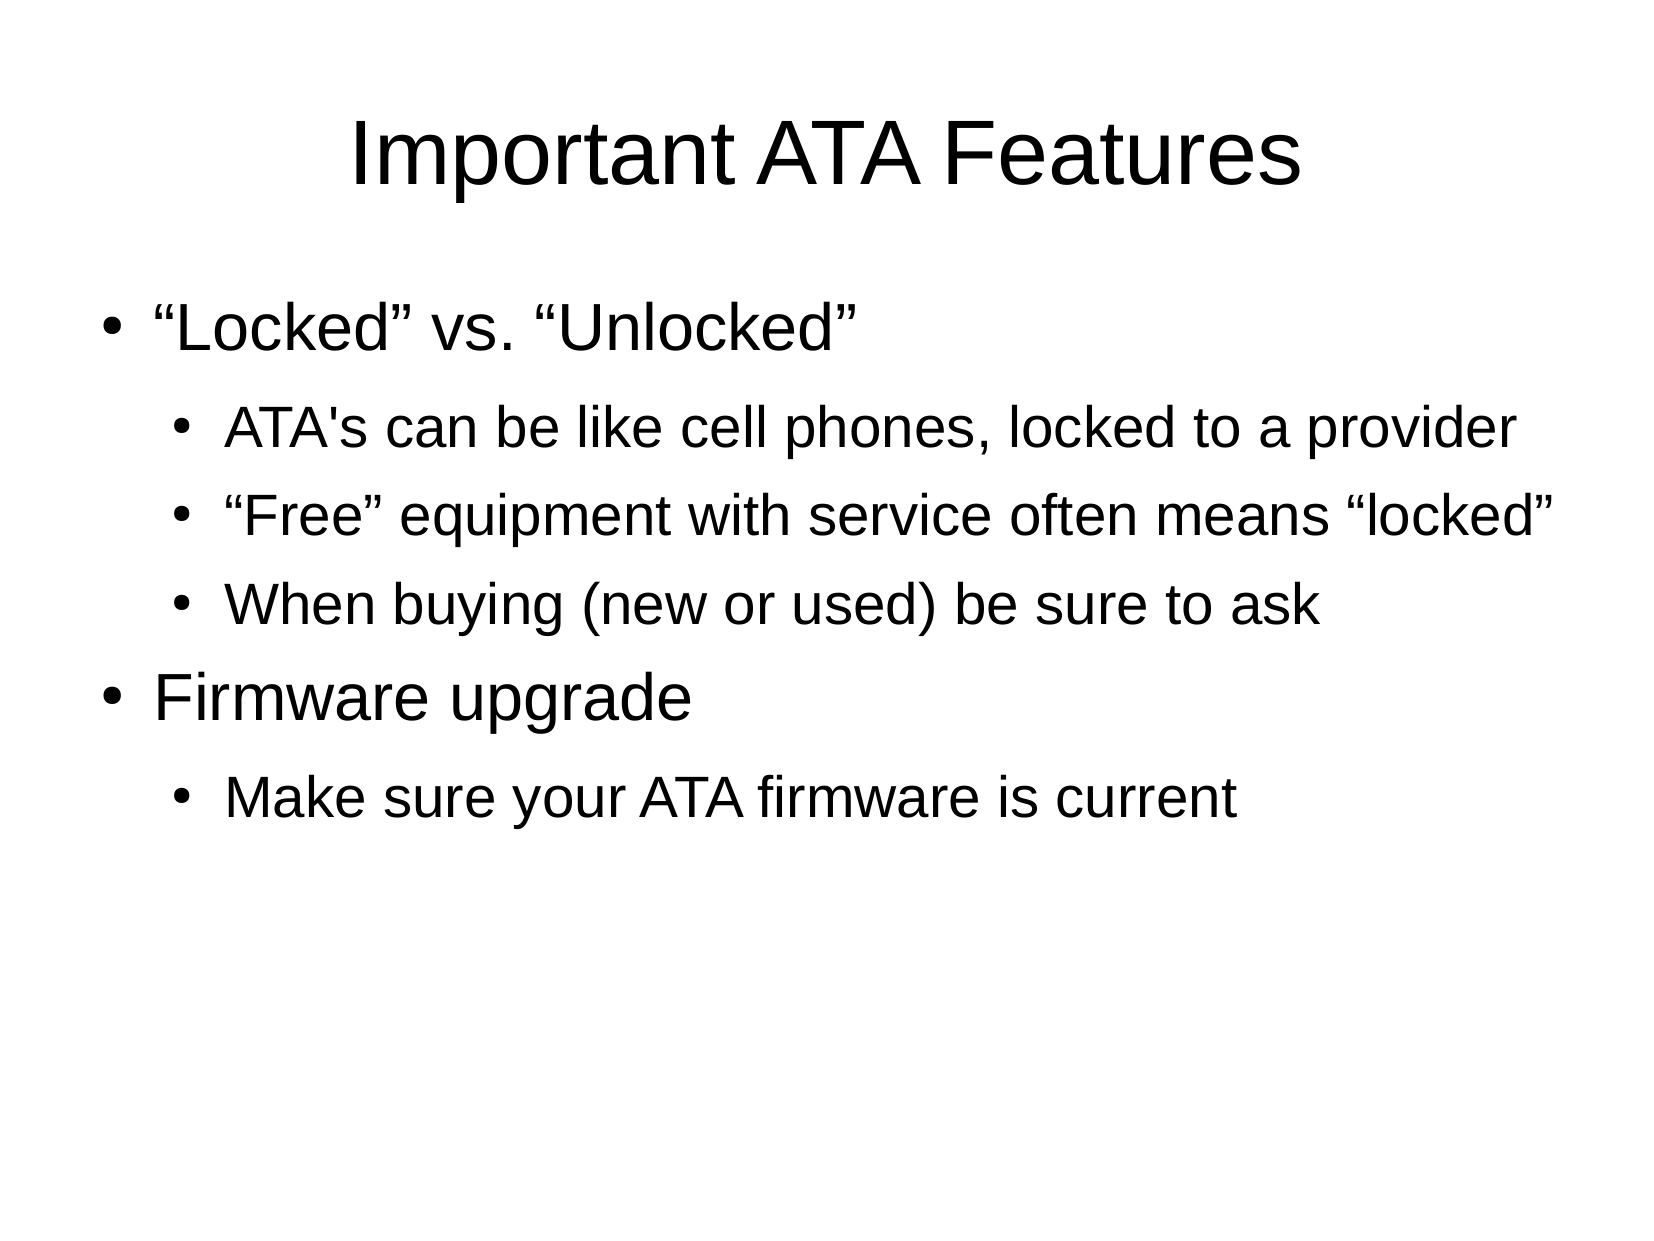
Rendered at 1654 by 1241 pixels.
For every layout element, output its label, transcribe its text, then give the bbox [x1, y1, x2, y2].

list “Locked” vs. “Unlocked” ATA's can be like cell phones, locked to a provider “Free” equipment with service often means “locked” When buying (new or used) be sure to ask Firmware upgrade Make sure your ATA firmware is current [82, 290, 1571, 1010]
title Important ATA Features [82, 49, 1571, 257]
